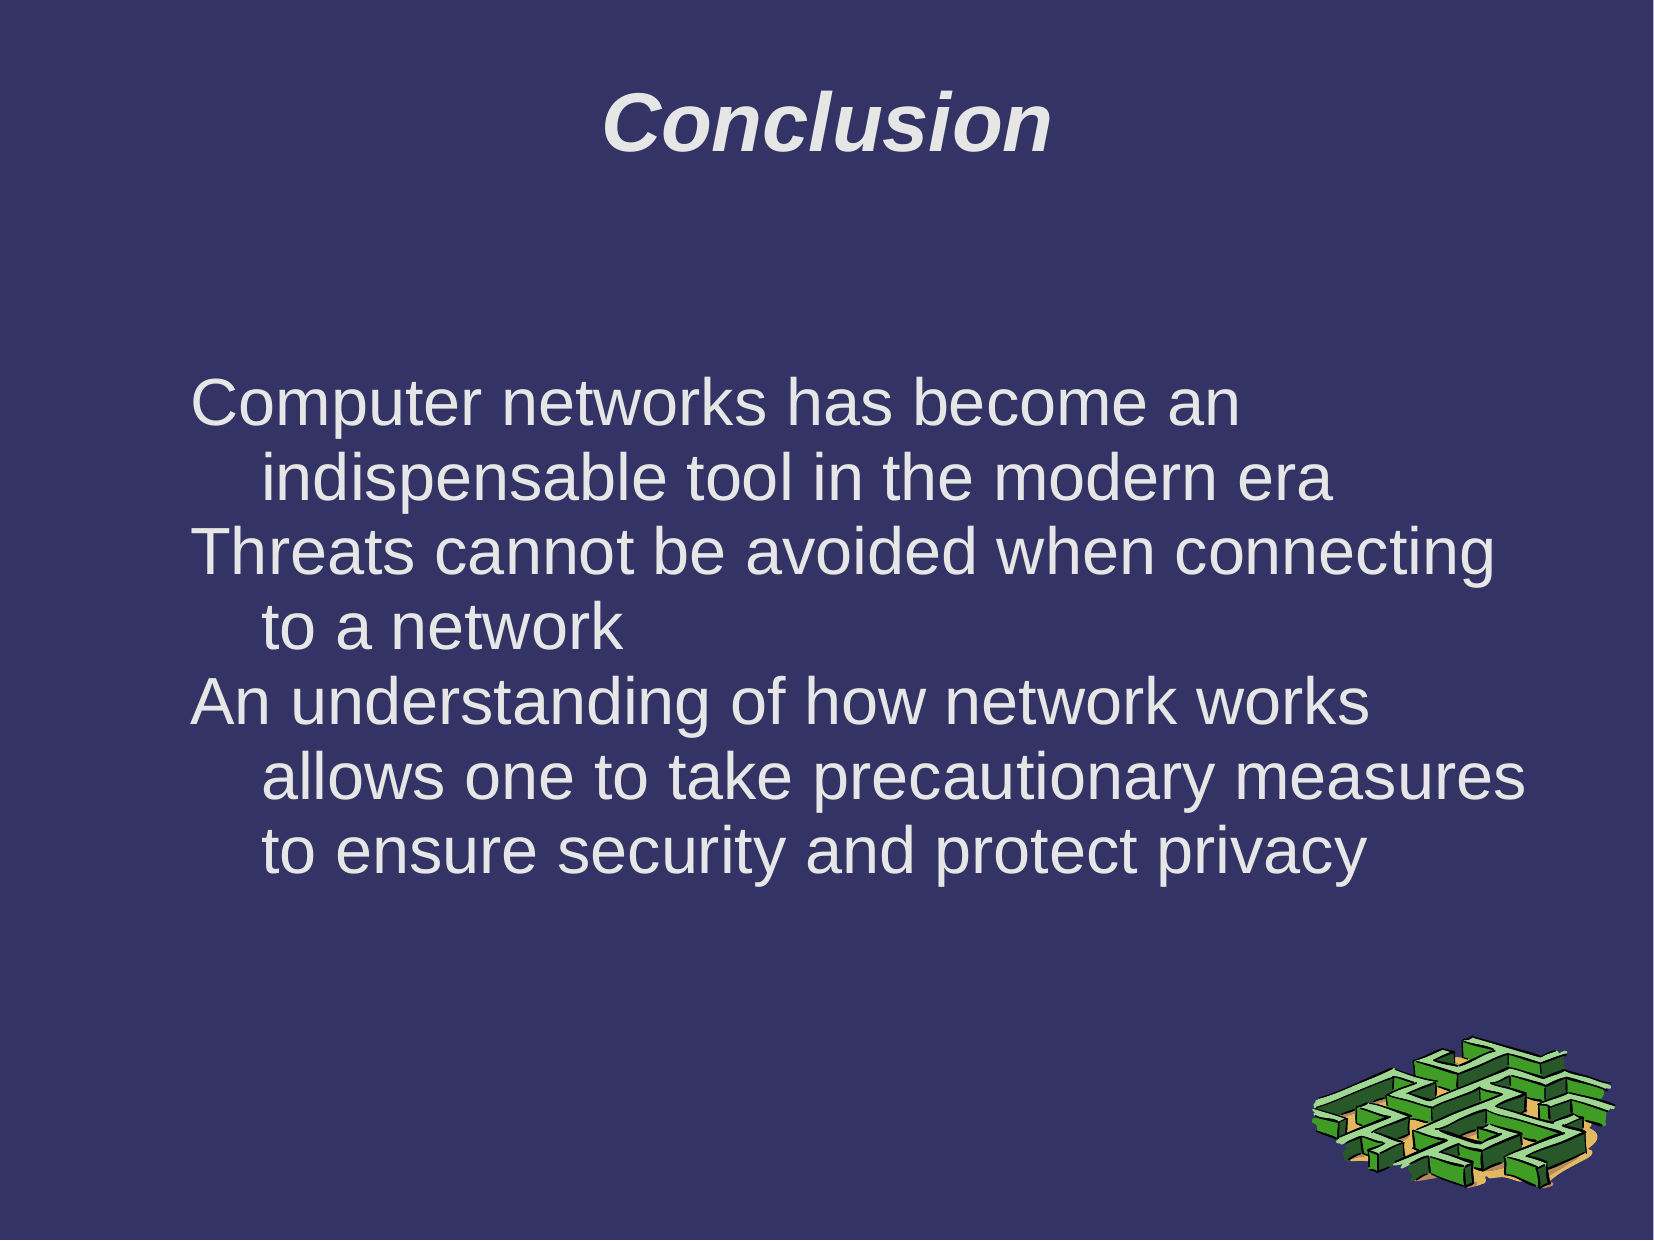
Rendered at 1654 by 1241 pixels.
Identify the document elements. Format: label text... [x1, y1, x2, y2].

title Conclusion [121, 19, 1534, 227]
list Computer networks has become an indispensable tool in the modern era Threats cannot be avoided when connecting to a network An understanding of how network works allows one to take precautionary measures to ensure security and protect privacy [178, 364, 1570, 1147]
